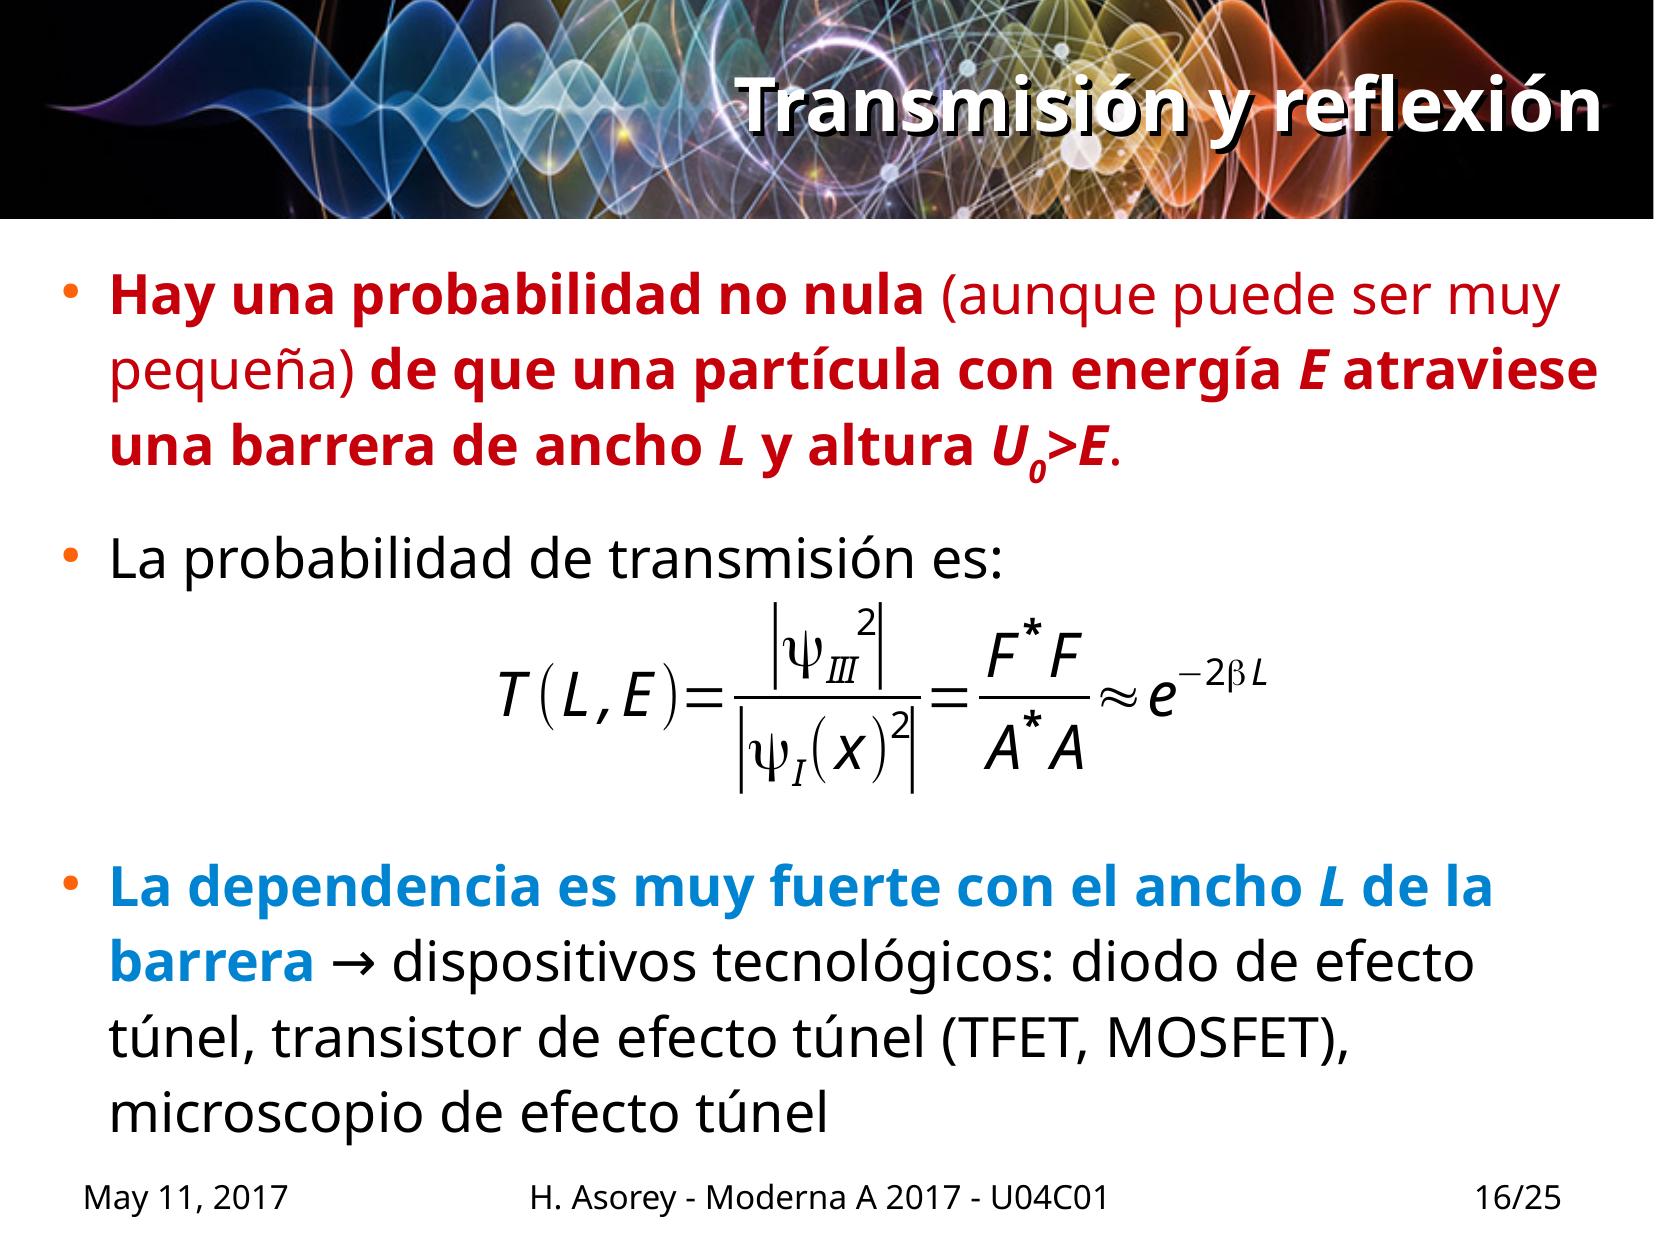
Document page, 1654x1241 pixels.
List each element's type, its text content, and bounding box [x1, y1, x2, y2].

chart [488, 600, 1276, 797]
list Hay una probabilidad no nula (aunque puede ser muy pequeña) de que una partícula con energía E atraviese una barrera de ancho L y altura U0>E. La probabilidad de transmisión es: La dependencia es muy fuerte con el ancho L de la barrera → dispositivos tecnológicos: diodo de efecto túnel, transistor de efecto túnel (TFET, MOSFET), microscopio de efecto túnel [45, 255, 1606, 1156]
title Transmisión y reflexión [45, 15, 1606, 191]
picture [0, 0, 1654, 219]
